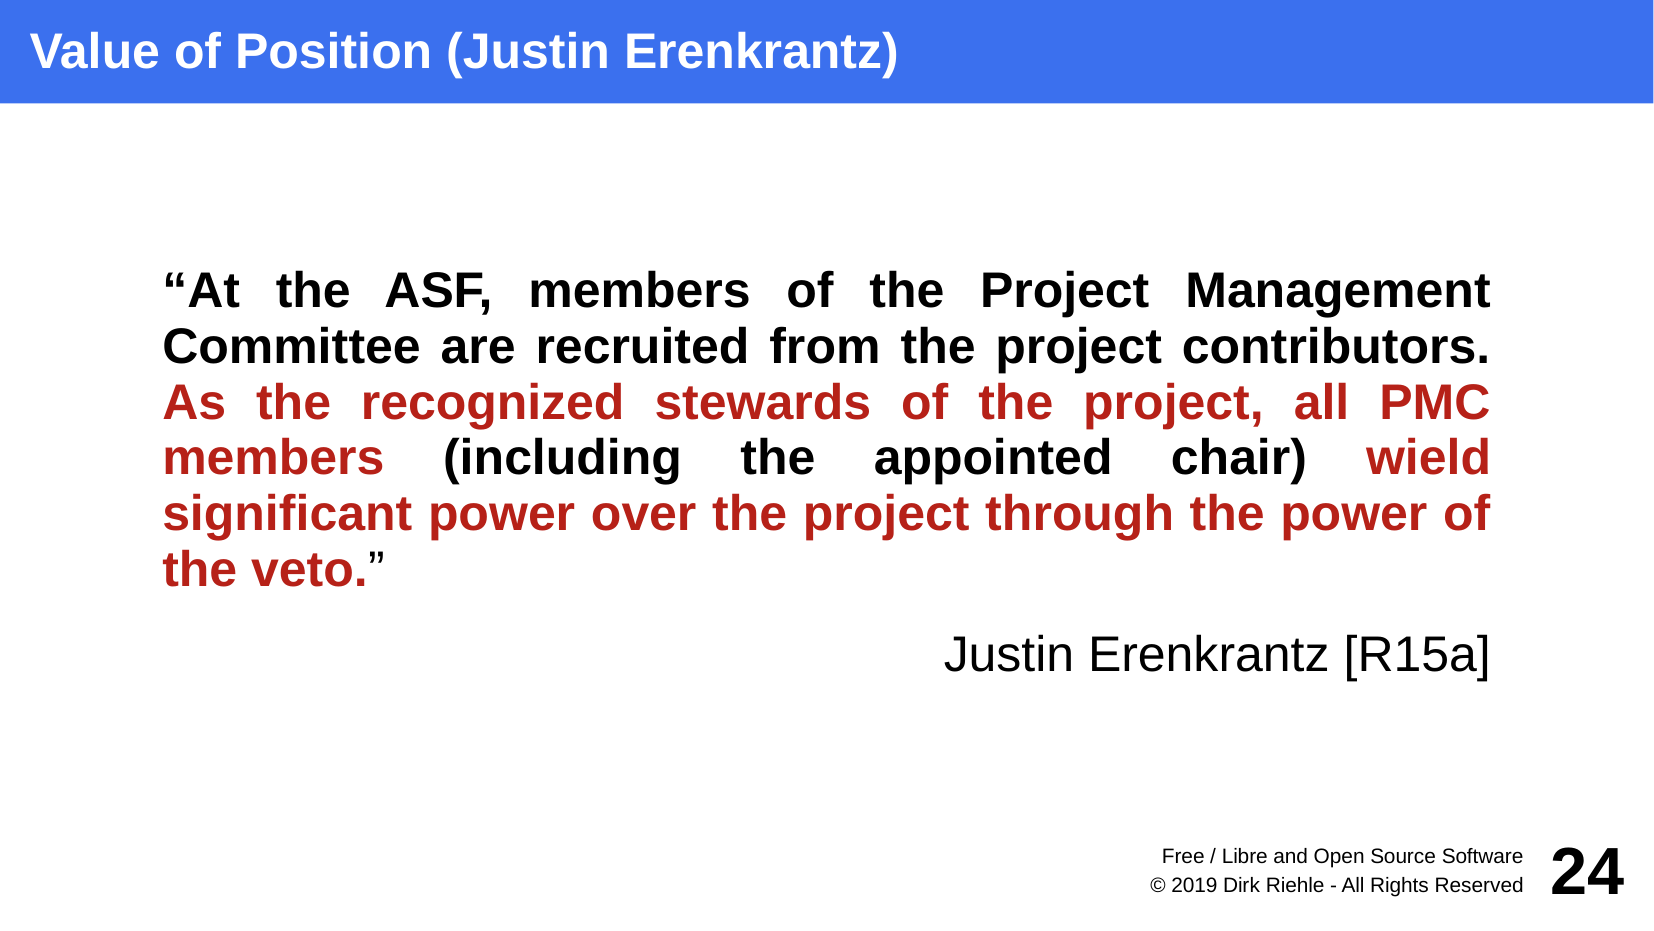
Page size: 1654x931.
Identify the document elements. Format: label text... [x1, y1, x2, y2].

subtitle “At the ASF, members of the Project Management Committee are recruited from the project contributors. As the recognized stewards of the project, all PMC members (including the appointed chair) wield significant power over the project through the power of the veto.” Justin Erenkrantz [R15a] [29, 132, 1625, 813]
title Value of Position (Justin Erenkrantz) [0, 0, 1654, 104]
